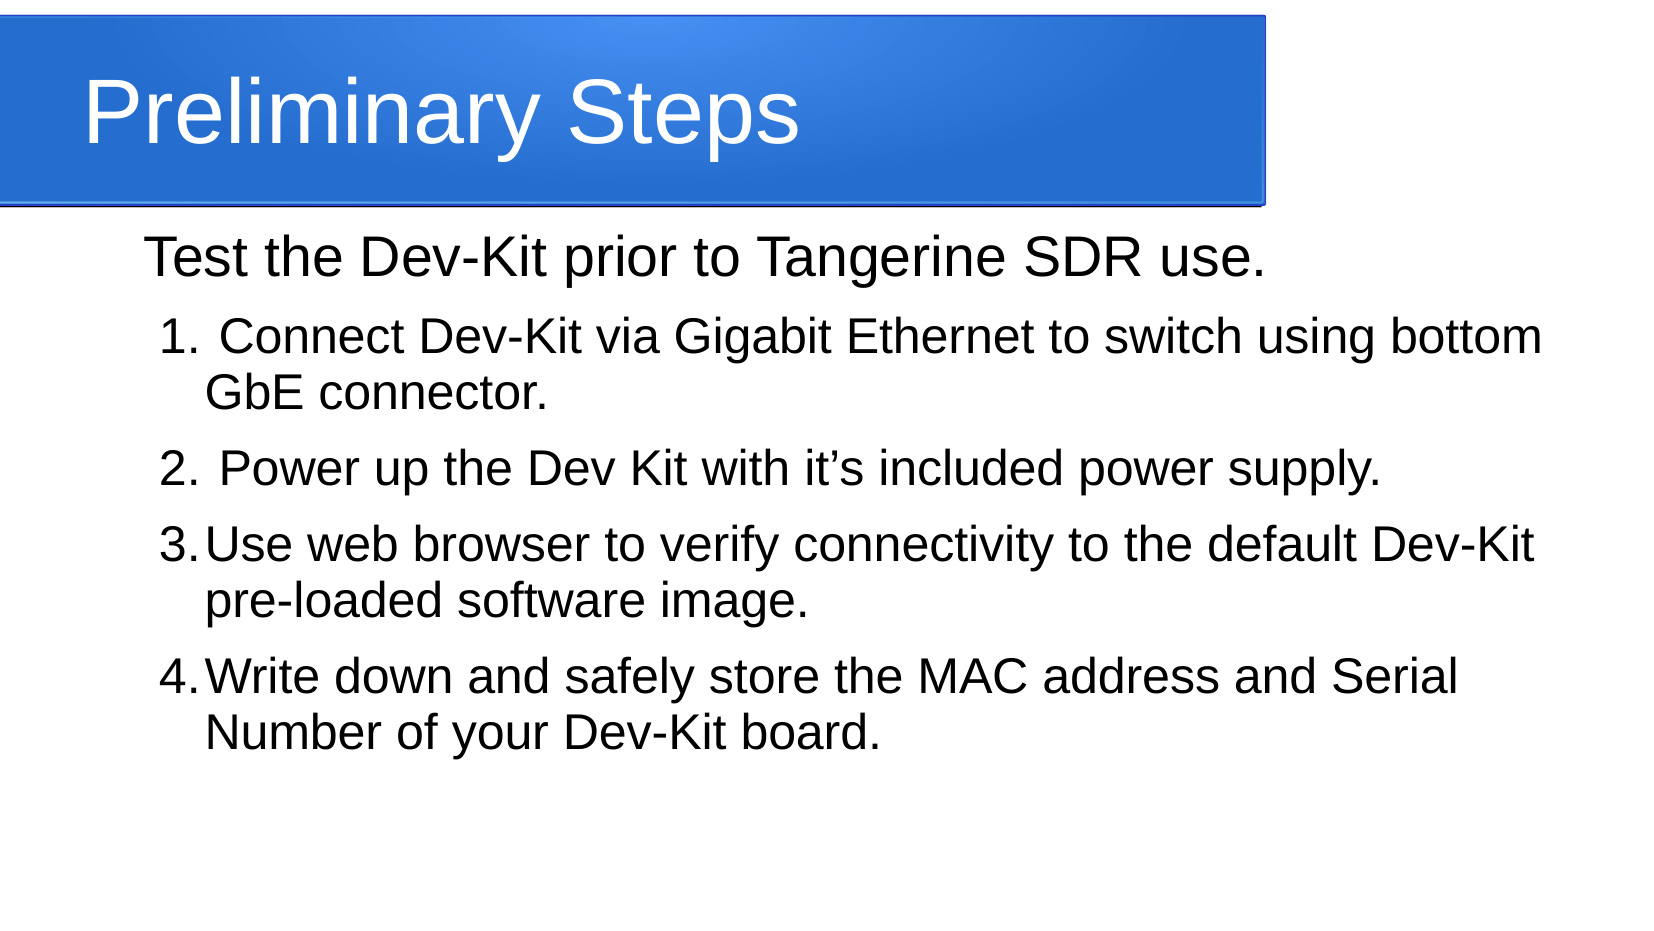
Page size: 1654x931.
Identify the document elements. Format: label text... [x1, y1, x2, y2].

title Preliminary Steps [82, 35, 1235, 189]
picture [0, 13, 1269, 211]
list Test the Dev-Kit prior to Tangerine SDR use. Connect Dev-Kit via Gigabit Ethernet to switch using bottom GbE connector. Power up the Dev Kit with it’s included power supply. Use web browser to verify connectivity to the default Dev-Kit pre-loaded software image. Write down and safely store the MAC address and Serial Number of your Dev-Kit board. [82, 224, 1571, 764]
